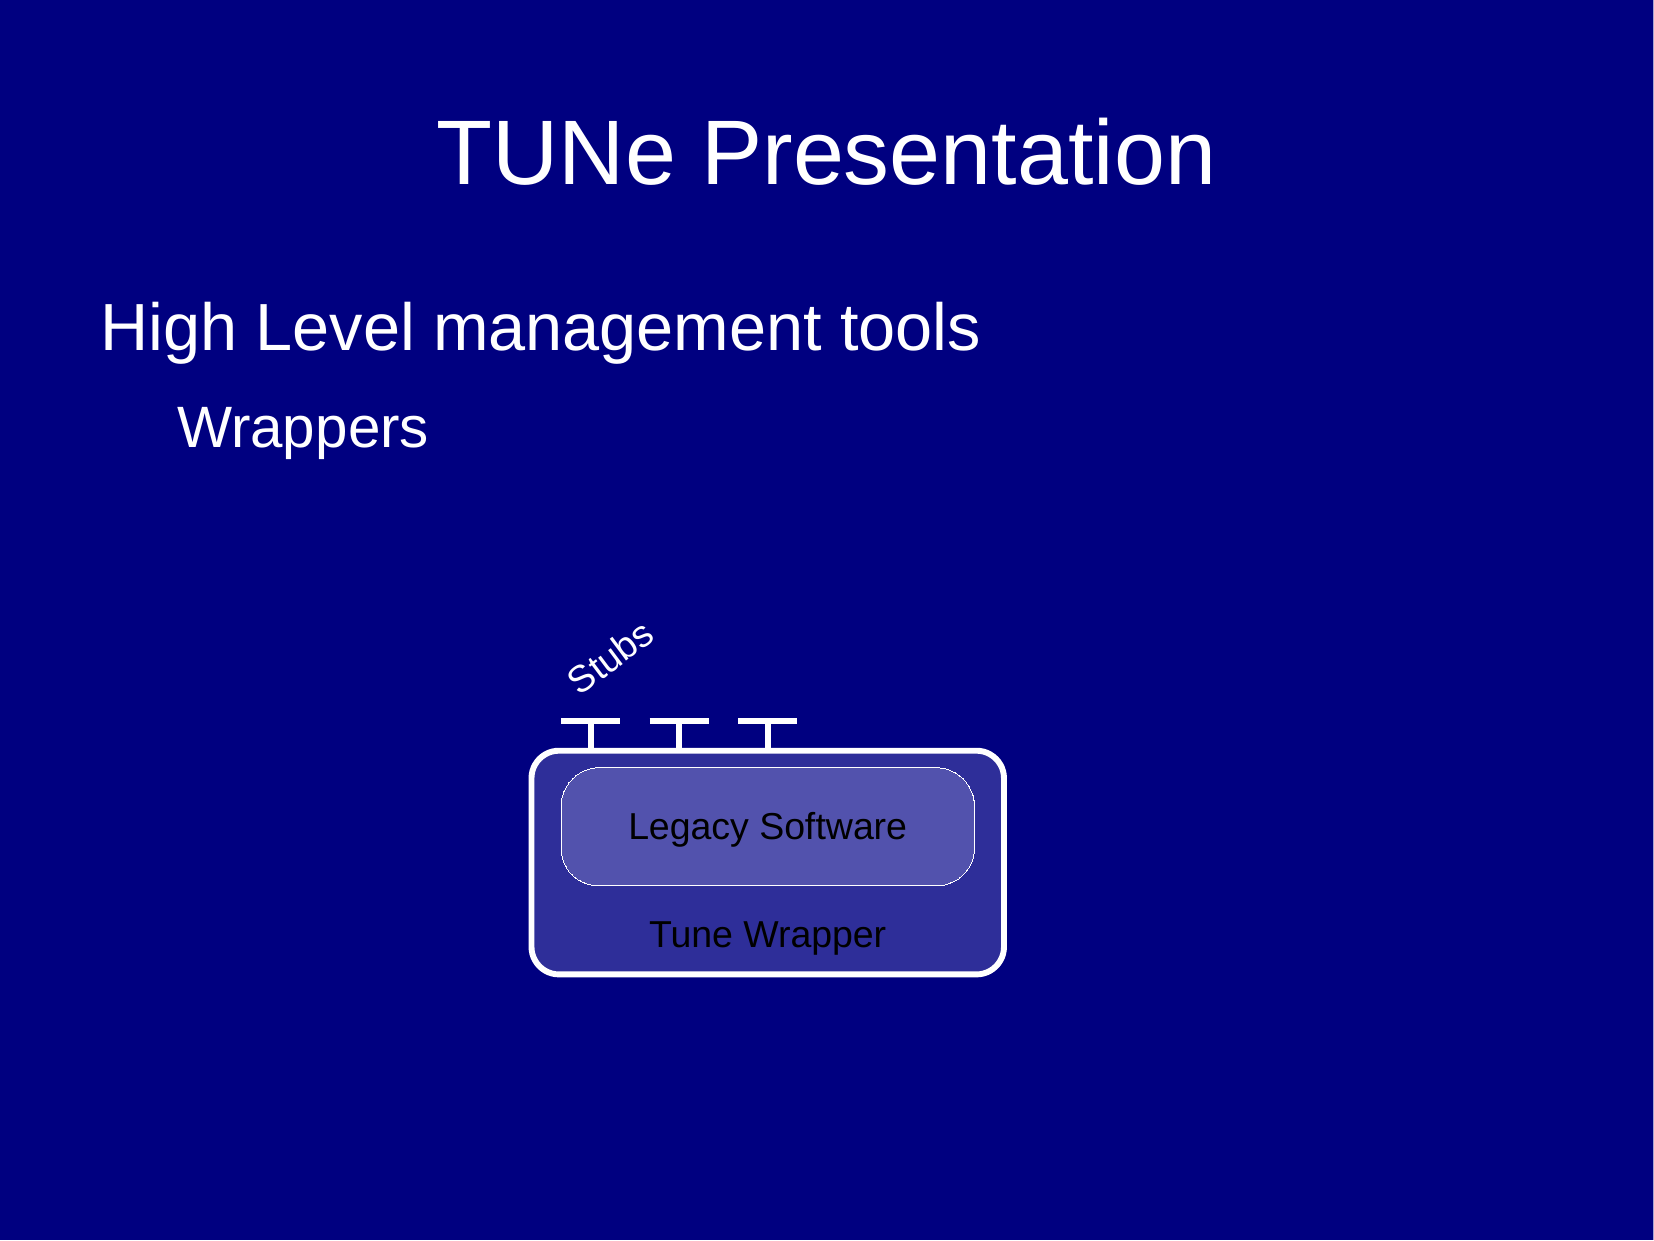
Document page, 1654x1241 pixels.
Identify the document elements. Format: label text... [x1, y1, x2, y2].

text_box Legacy Software [561, 767, 975, 886]
list High Level management tools Wrappers [82, 290, 1571, 1094]
title TUNe Presentation [82, 56, 1571, 250]
text_box Stubs [543, 590, 739, 767]
text_box Tune Wrapper [531, 750, 1004, 975]
